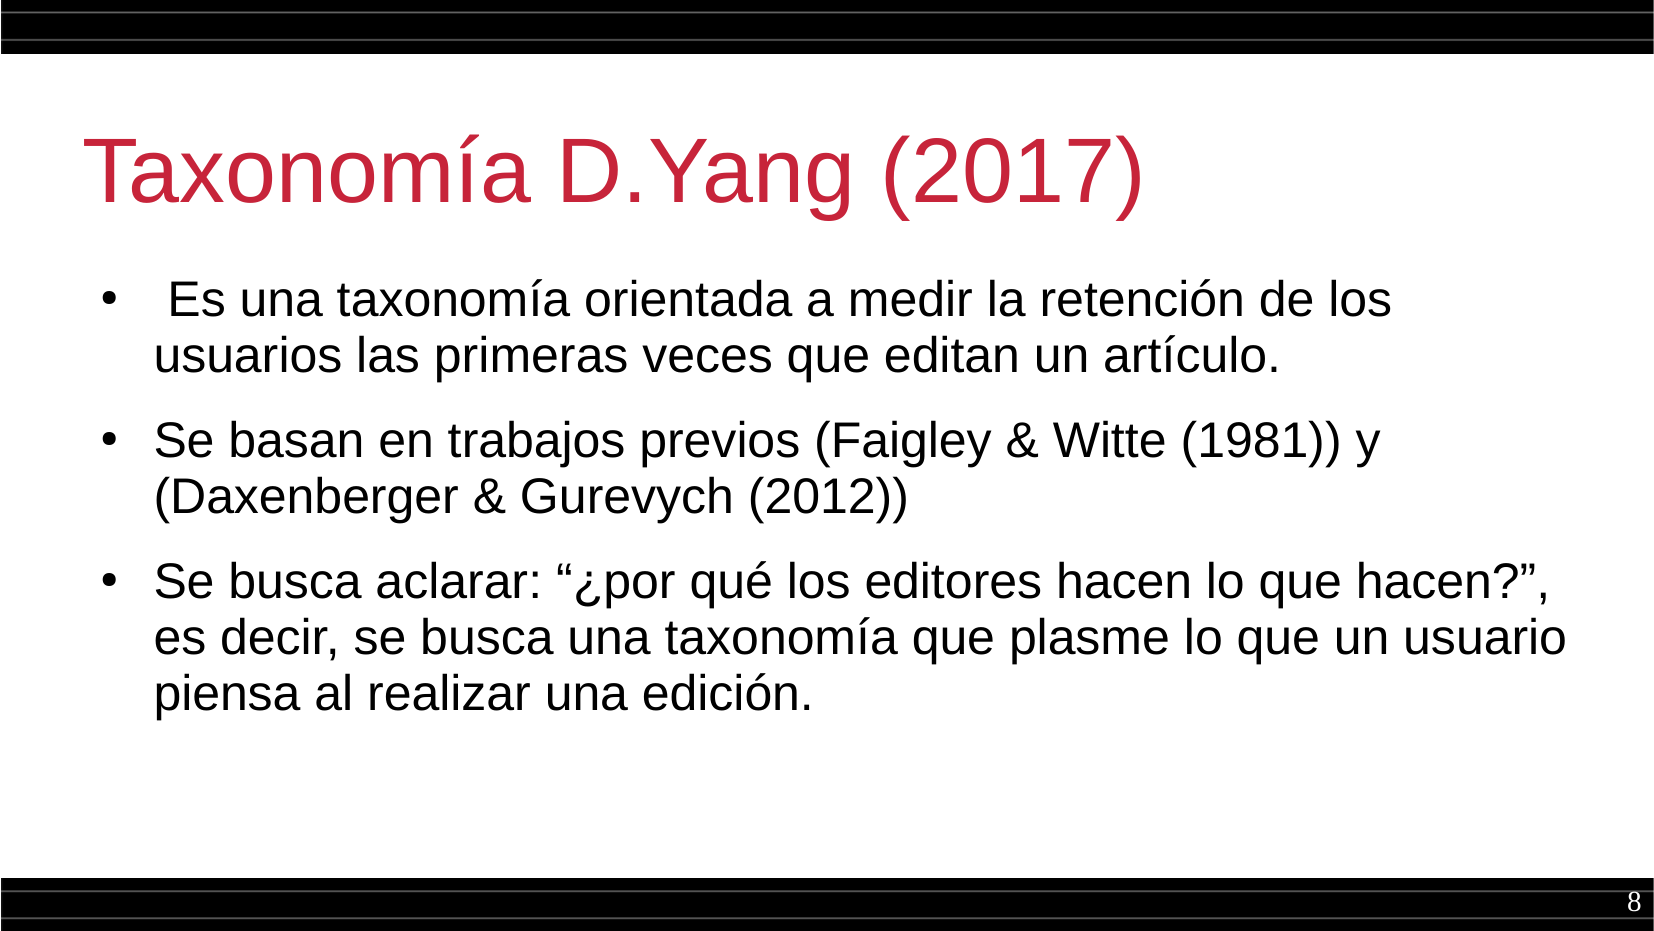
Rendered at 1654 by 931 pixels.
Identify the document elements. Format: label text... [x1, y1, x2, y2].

picture [1, 878, 1654, 931]
title Taxonomía D.Yang (2017) [82, 92, 1571, 249]
list Es una taxonomía orientada a medir la retención de los usuarios las primeras veces que editan un artículo. Se basan en trabajos previos (Faigley & Witte (1981)) y (Daxenberger & Gurevych (2012)) Se busca aclarar: “¿por qué los editores hacen lo que hacen?”, es decir, se busca una taxonomía que plasme lo que un usuario piensa al realizar una edición. [82, 271, 1571, 758]
picture [1, 0, 1654, 54]
